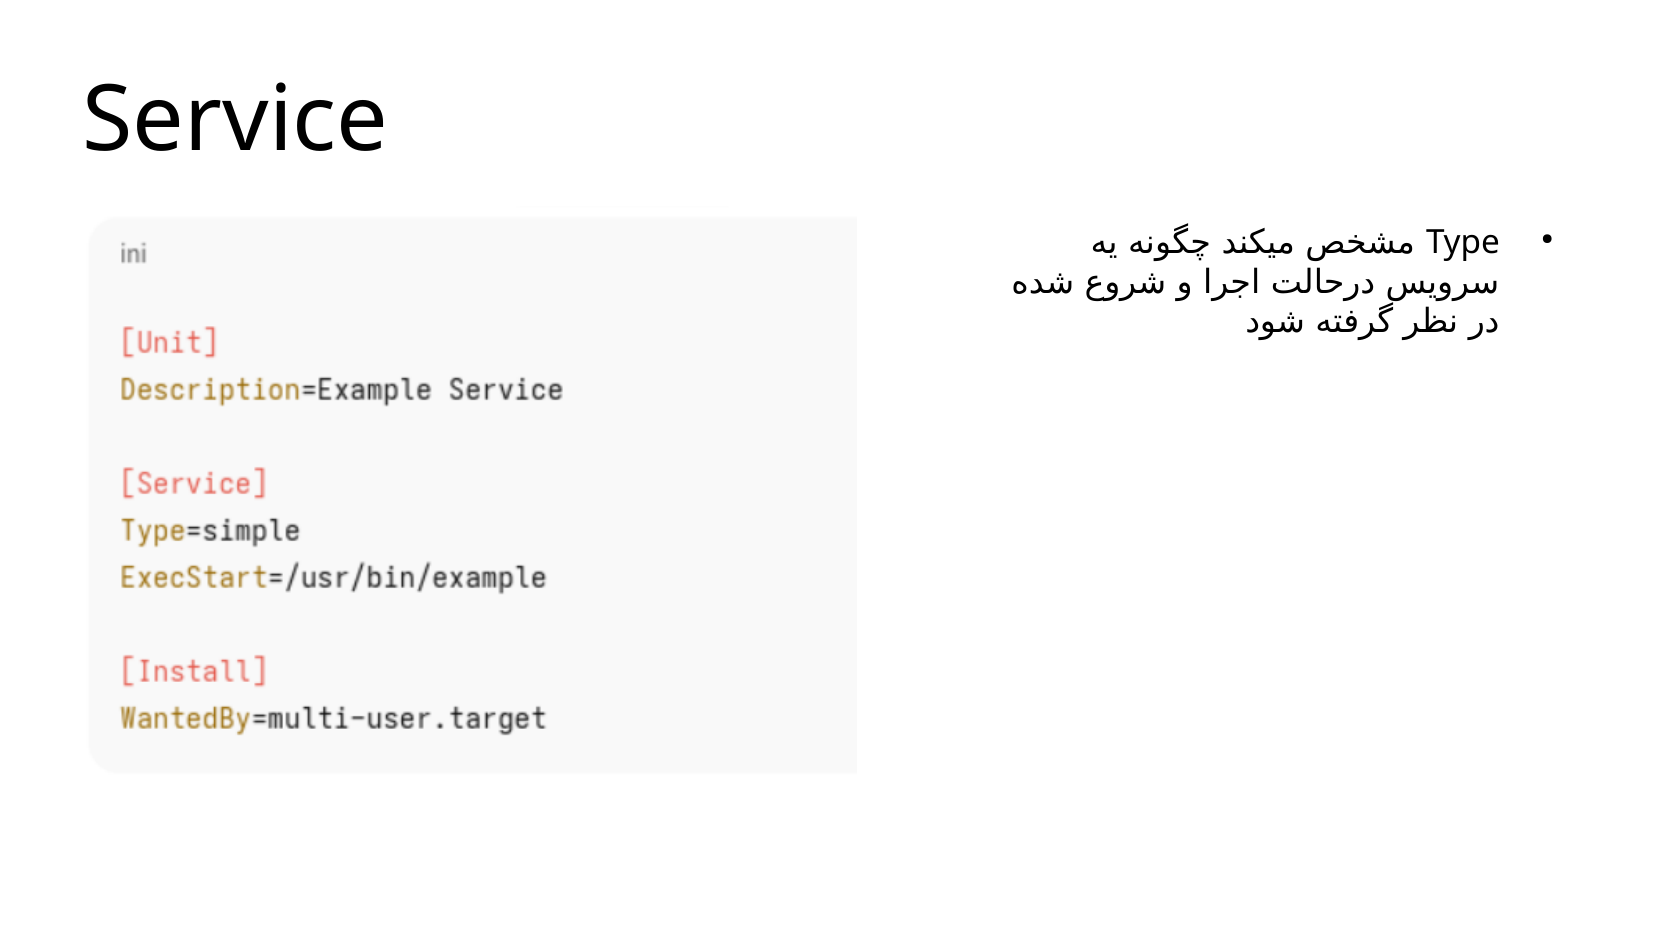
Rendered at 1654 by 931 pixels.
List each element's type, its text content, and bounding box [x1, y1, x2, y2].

picture [78, 206, 857, 801]
list Type مشخص میکند چگونه یه سرویس درحالت اجرا و شروع شده در نظر گرفته شود [1003, 217, 1571, 758]
title Service [82, 37, 1571, 193]
